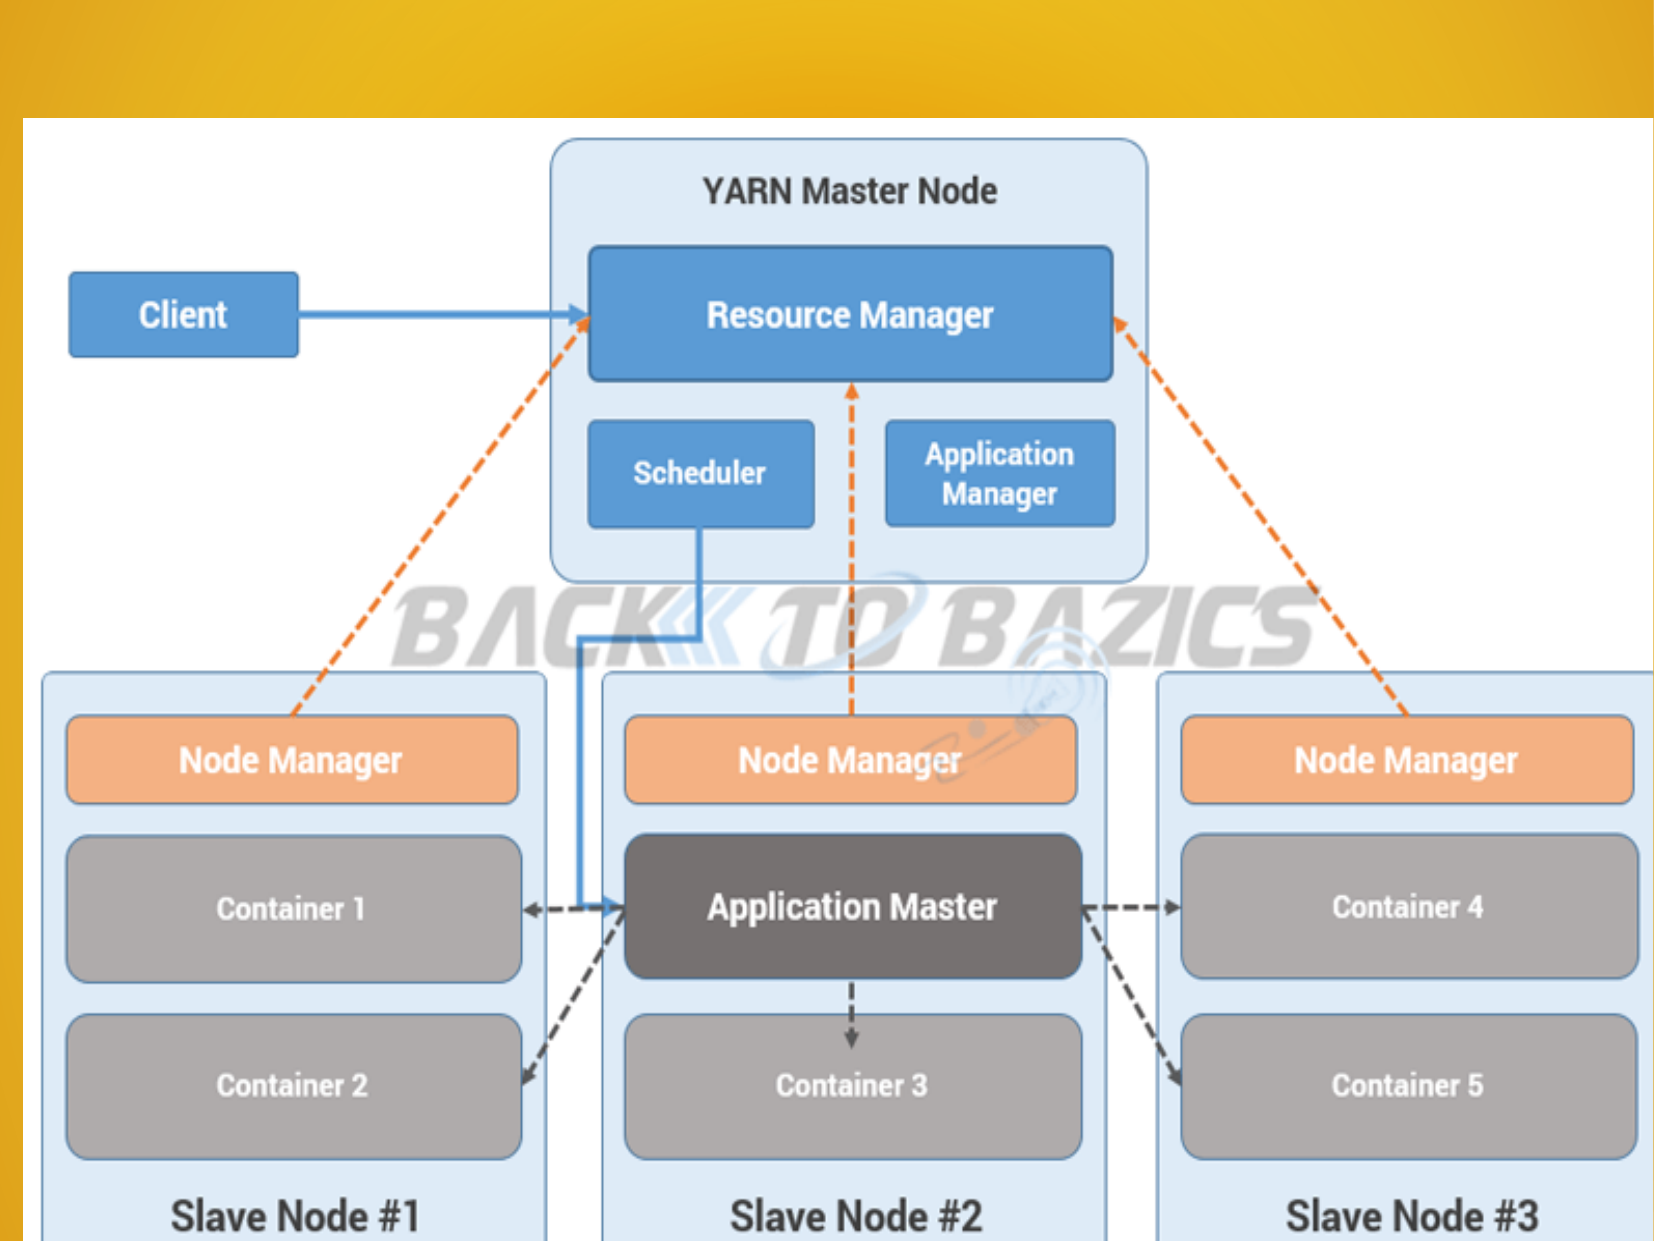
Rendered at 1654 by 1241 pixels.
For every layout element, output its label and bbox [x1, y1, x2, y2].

picture [23, 118, 1654, 1241]
